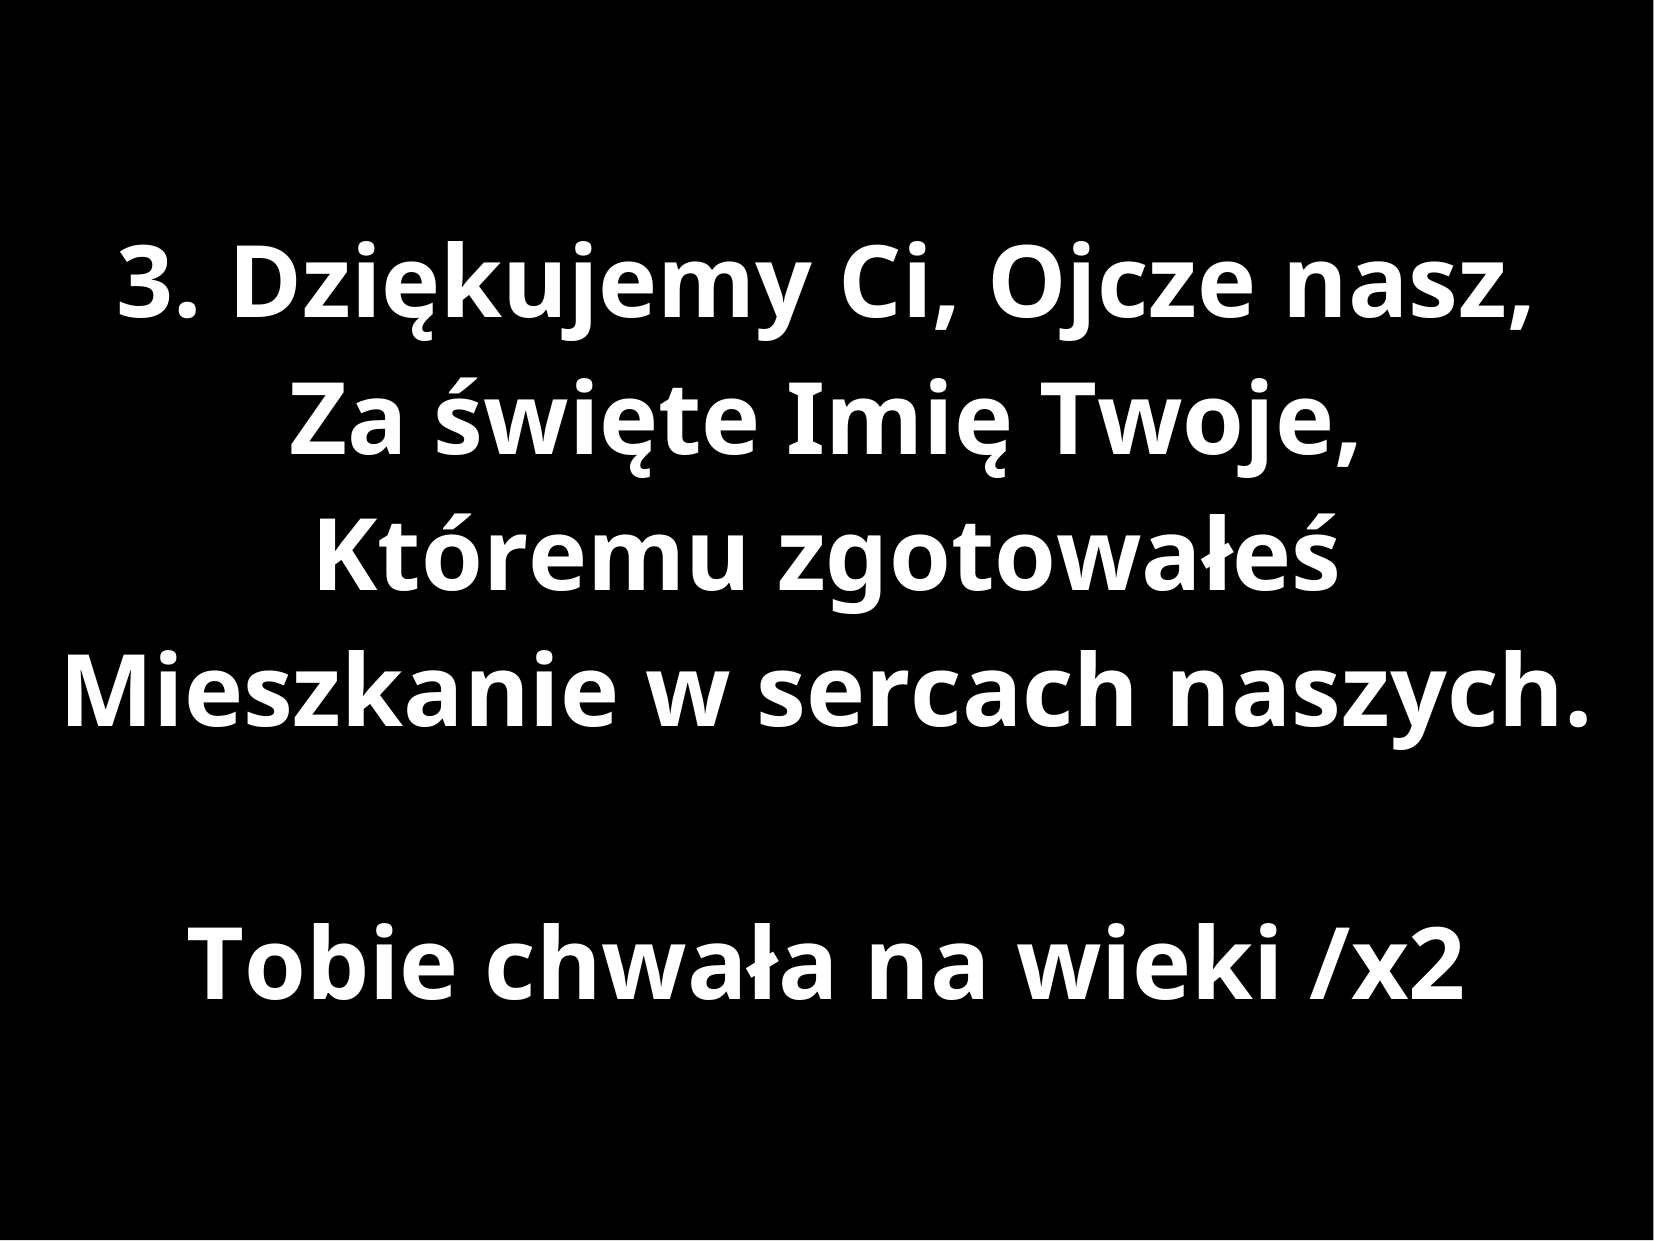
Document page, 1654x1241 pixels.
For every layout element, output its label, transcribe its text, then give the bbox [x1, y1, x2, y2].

title 3. Dziękujemy Ci, Ojcze nasz, Za święte Imię Twoje, Któremu zgotowałeś Mieszkanie w sercach naszych. Tobie chwała na wieki /x2 [0, 0, 1654, 1241]
